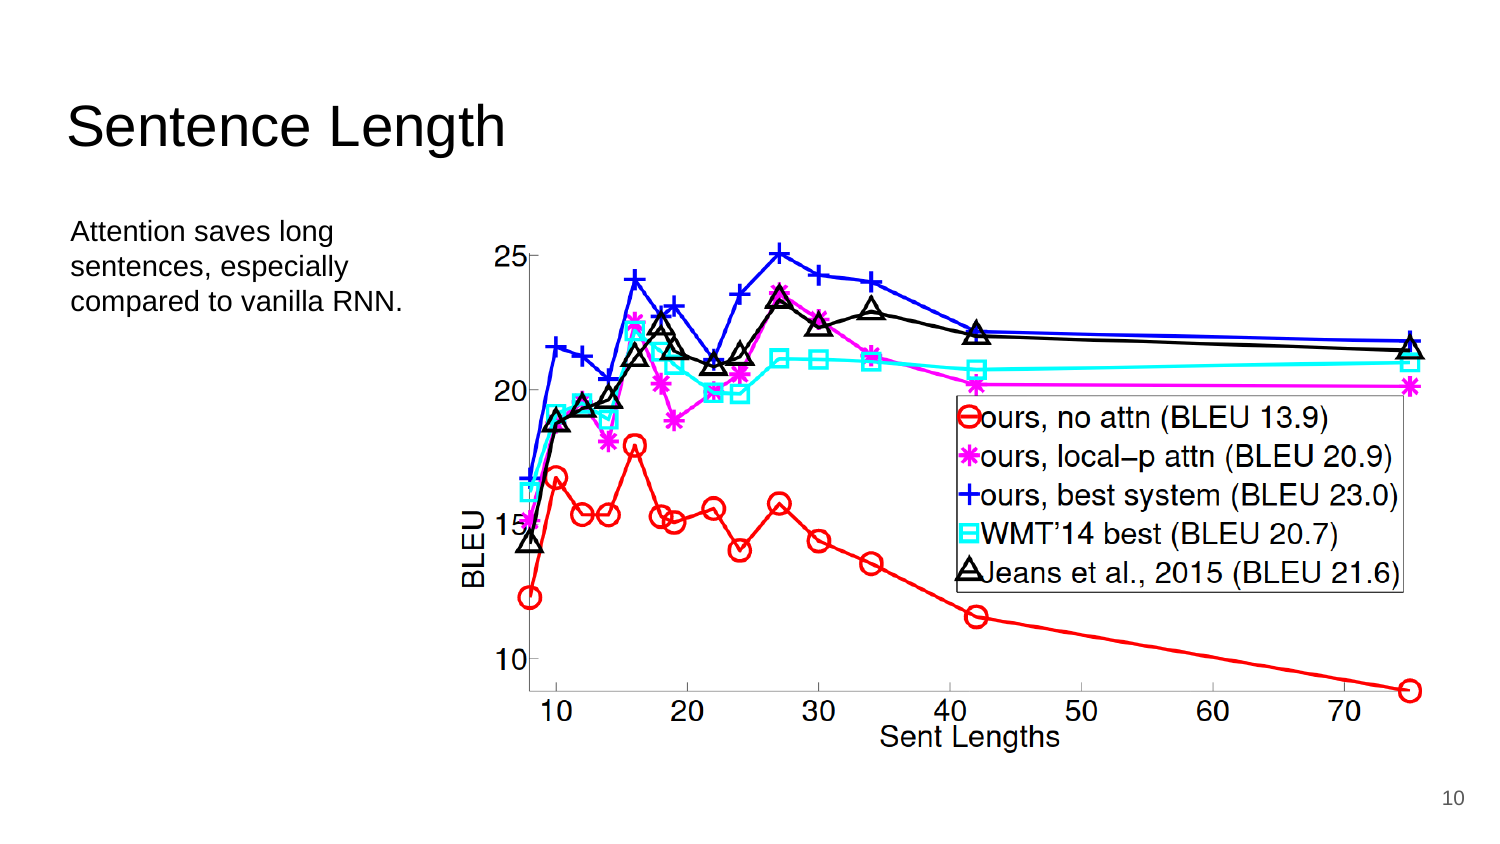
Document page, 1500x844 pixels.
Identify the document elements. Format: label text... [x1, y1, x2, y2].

picture [441, 209, 1455, 754]
text_box Attention saves long sentences, especially compared to vanilla RNN. [55, 197, 441, 784]
slide_number <number> [1389, 764, 1480, 830]
title Sentence Length [51, 72, 1449, 167]
